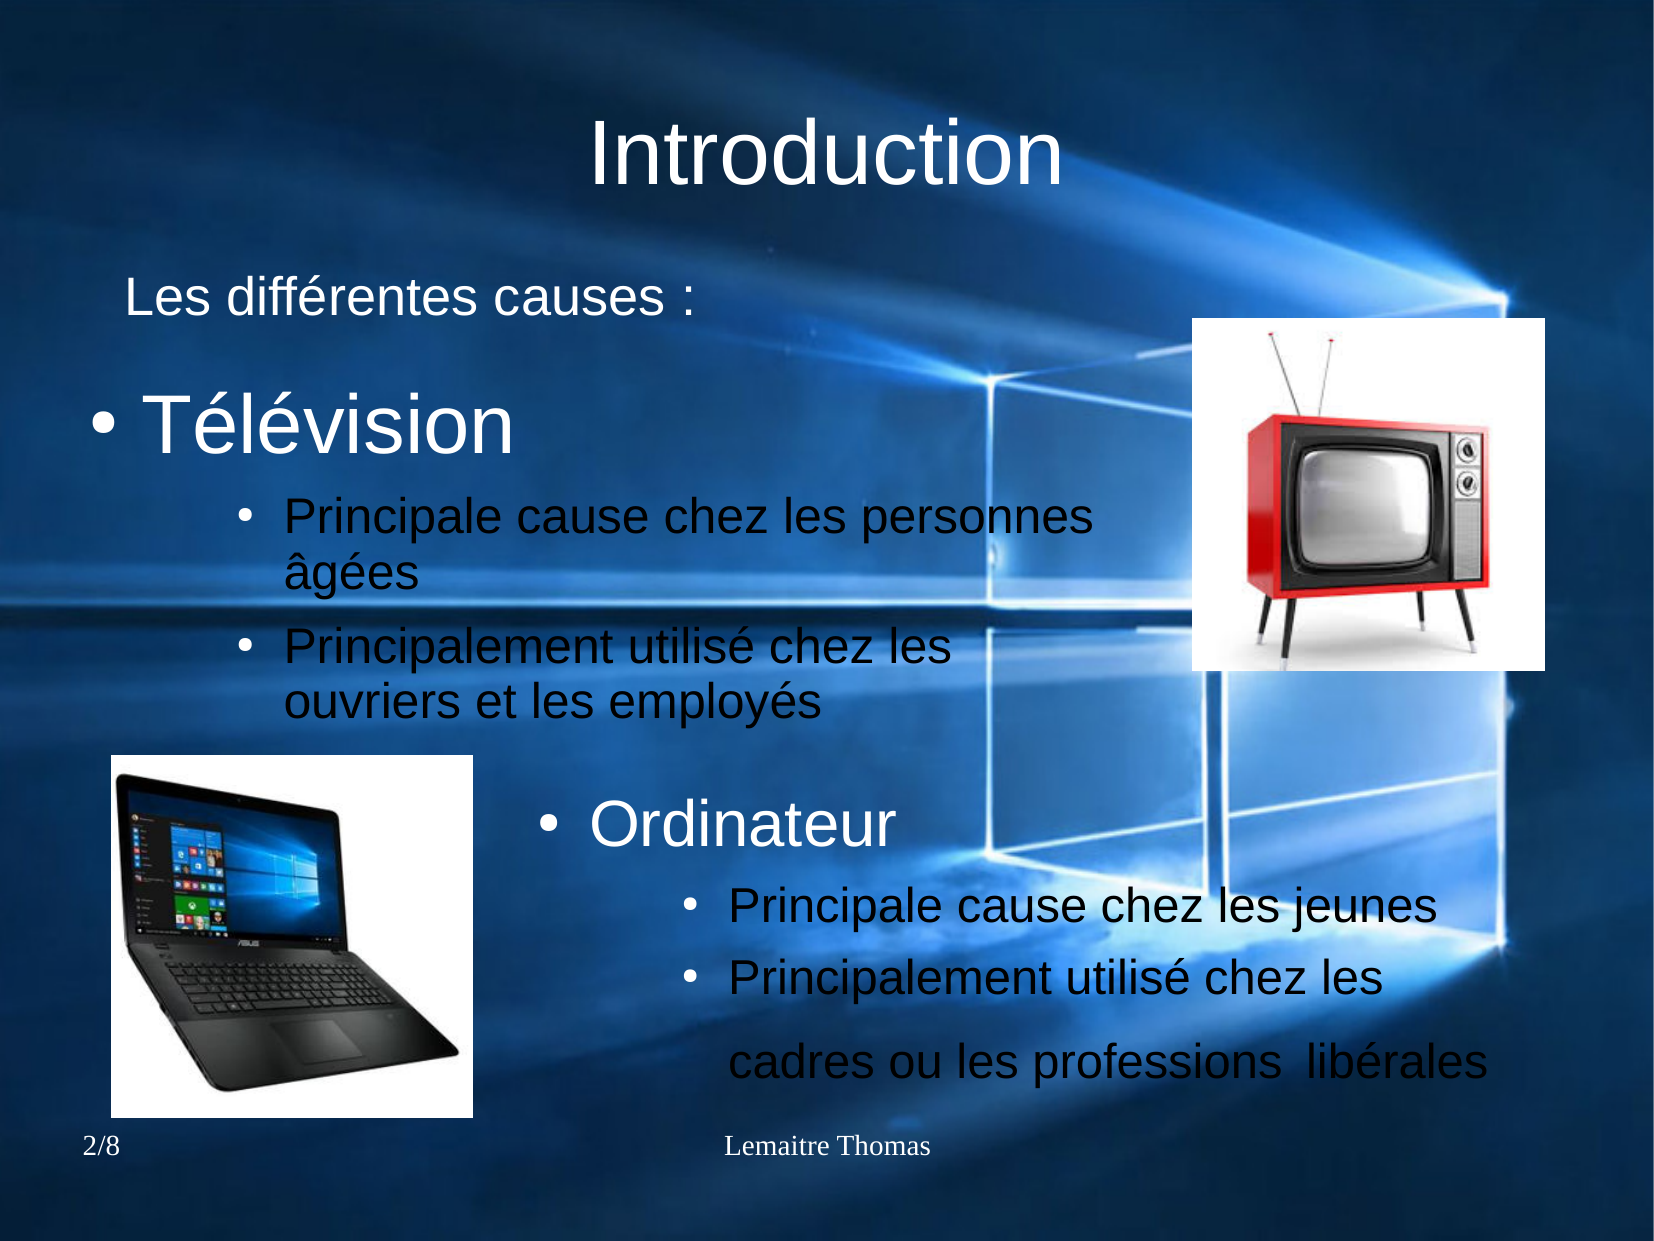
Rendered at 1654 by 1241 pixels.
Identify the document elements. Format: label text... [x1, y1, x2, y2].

picture [0, 0, 1654, 1241]
list Télévision Principale cause chez les personnes âgées Principalement utilisé chez les ouvriers et les employés [70, 377, 1134, 1016]
list Les différentes causes : [53, 266, 780, 343]
title Introduction [82, 49, 1571, 257]
list Ordinateur Principale cause chez les jeunes Principalement utilisé chez les cadres ou les professions libérales [519, 686, 1536, 1099]
